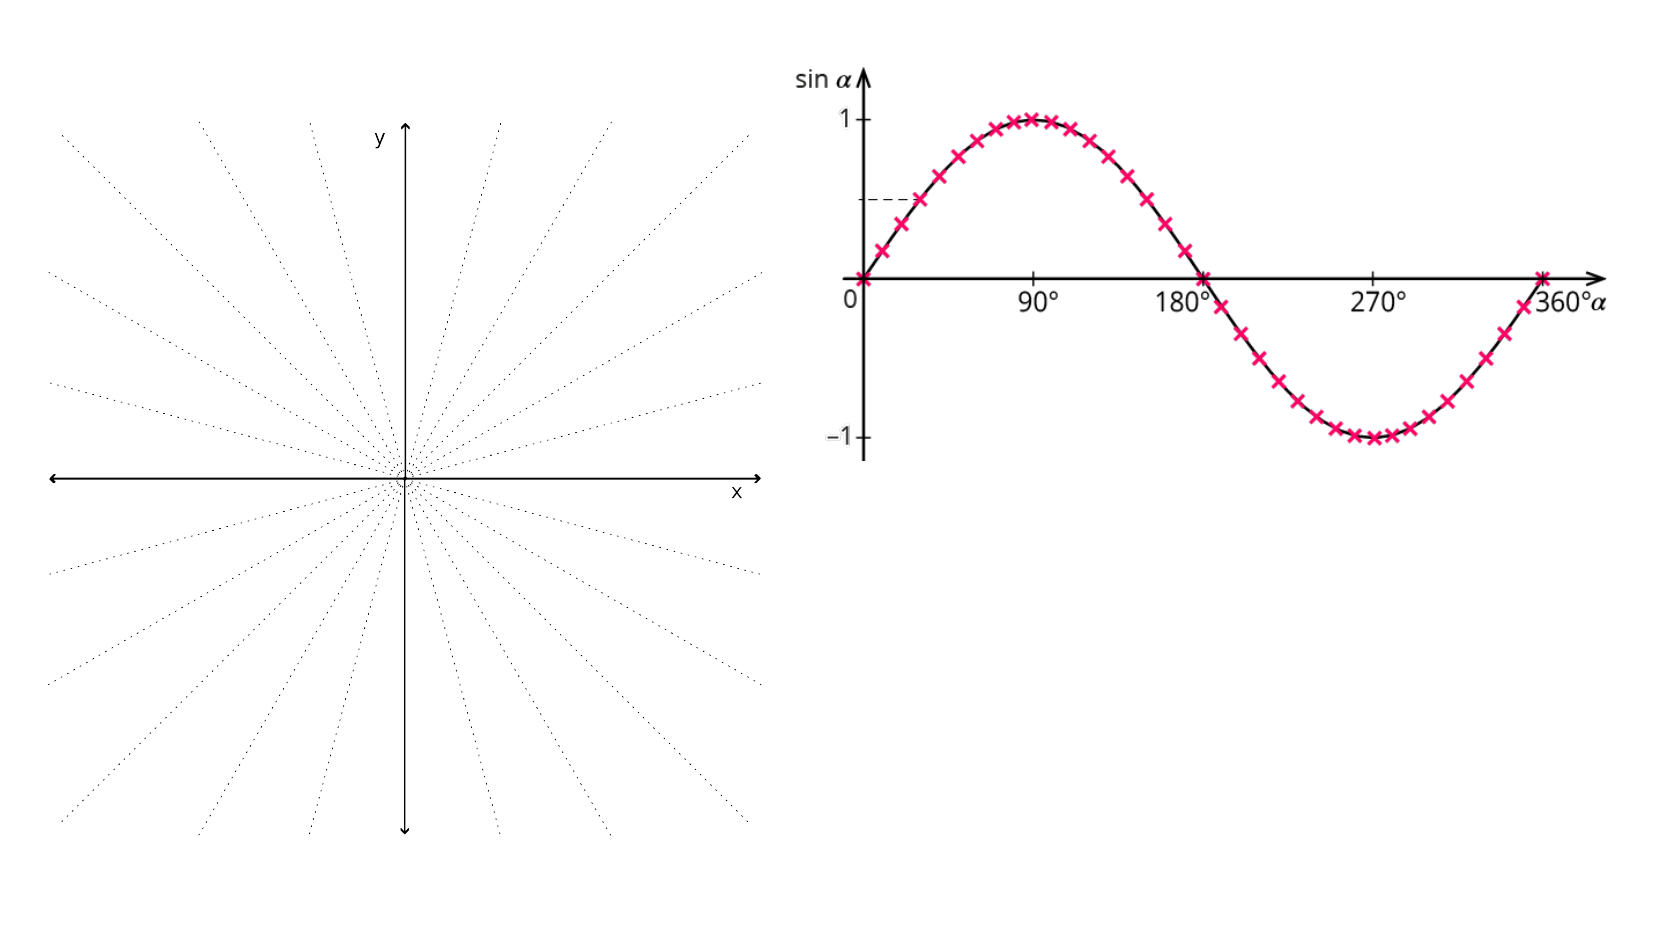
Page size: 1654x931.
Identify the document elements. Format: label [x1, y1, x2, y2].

picture [791, 67, 1607, 461]
picture [47, 118, 763, 839]
